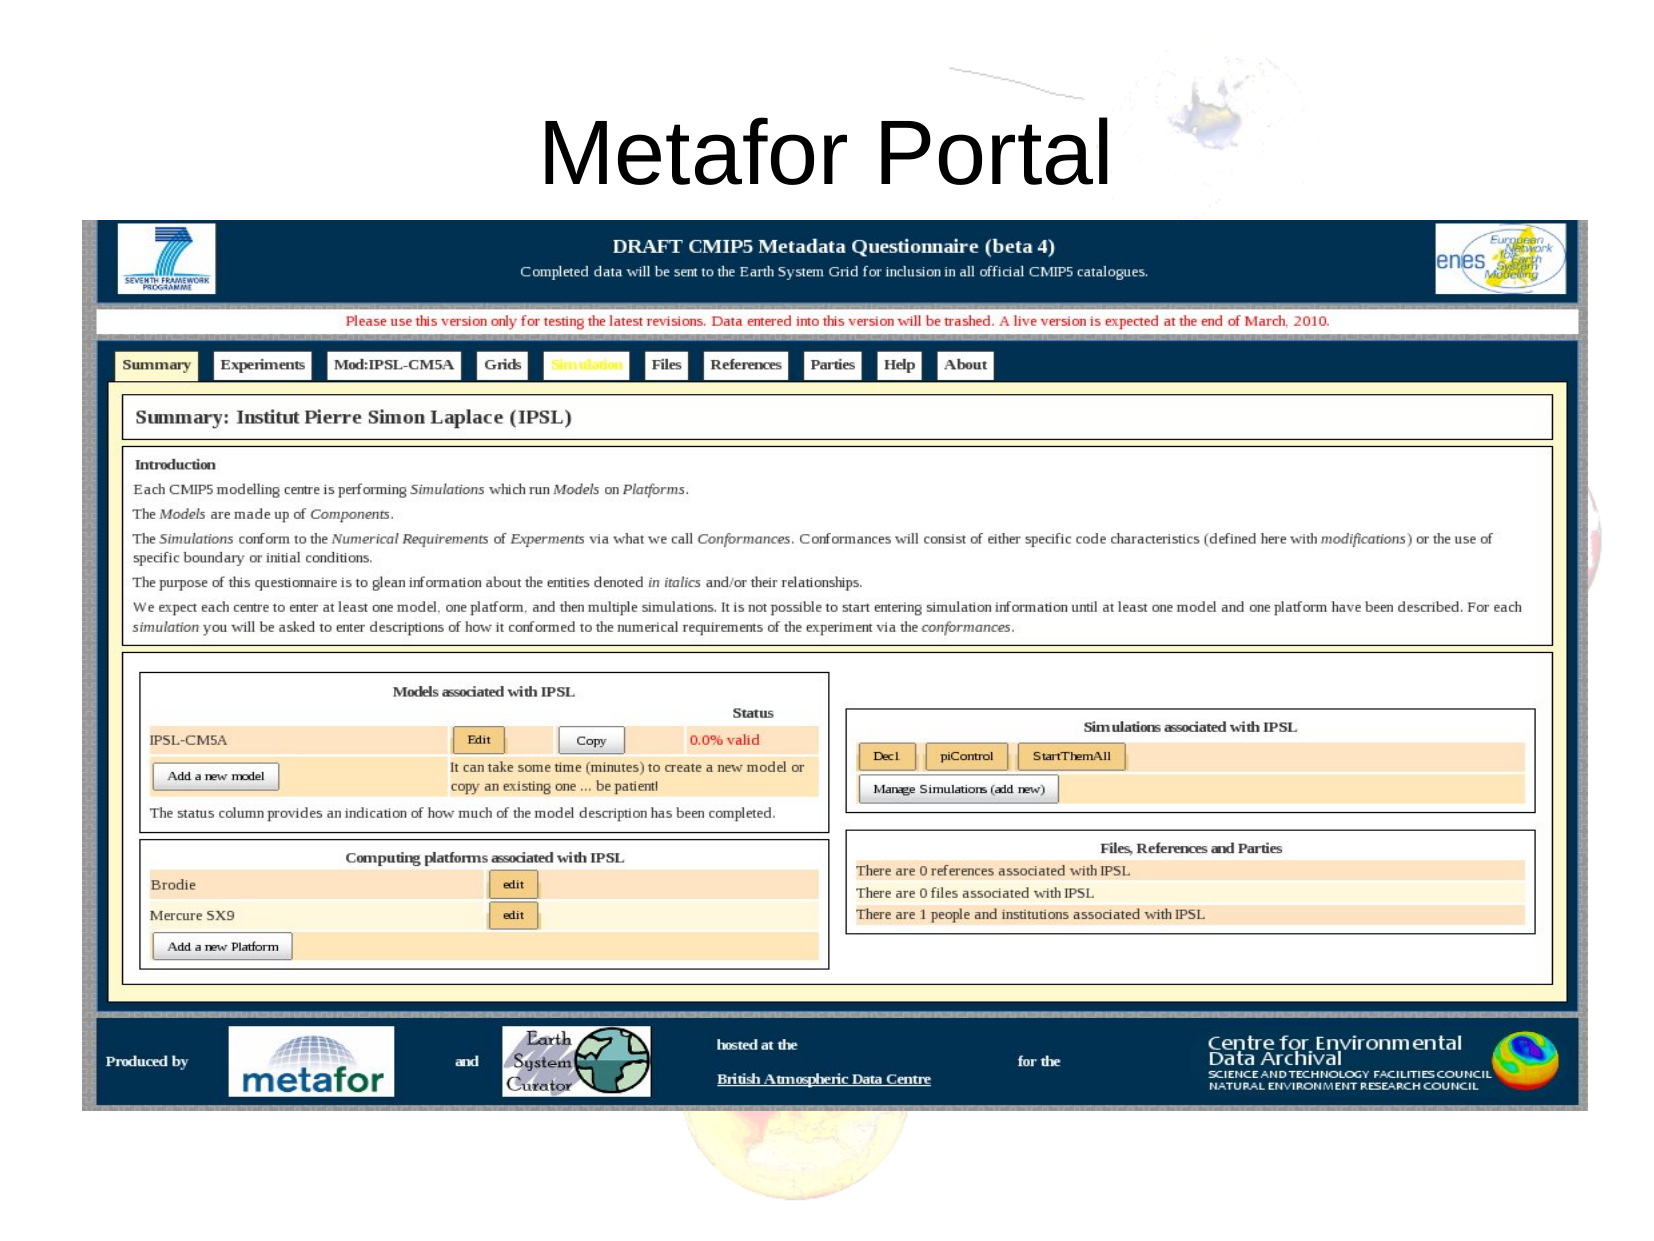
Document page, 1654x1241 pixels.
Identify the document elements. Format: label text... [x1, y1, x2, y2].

picture [0, 0, 1654, 1241]
title Metafor Portal [82, 49, 1571, 220]
